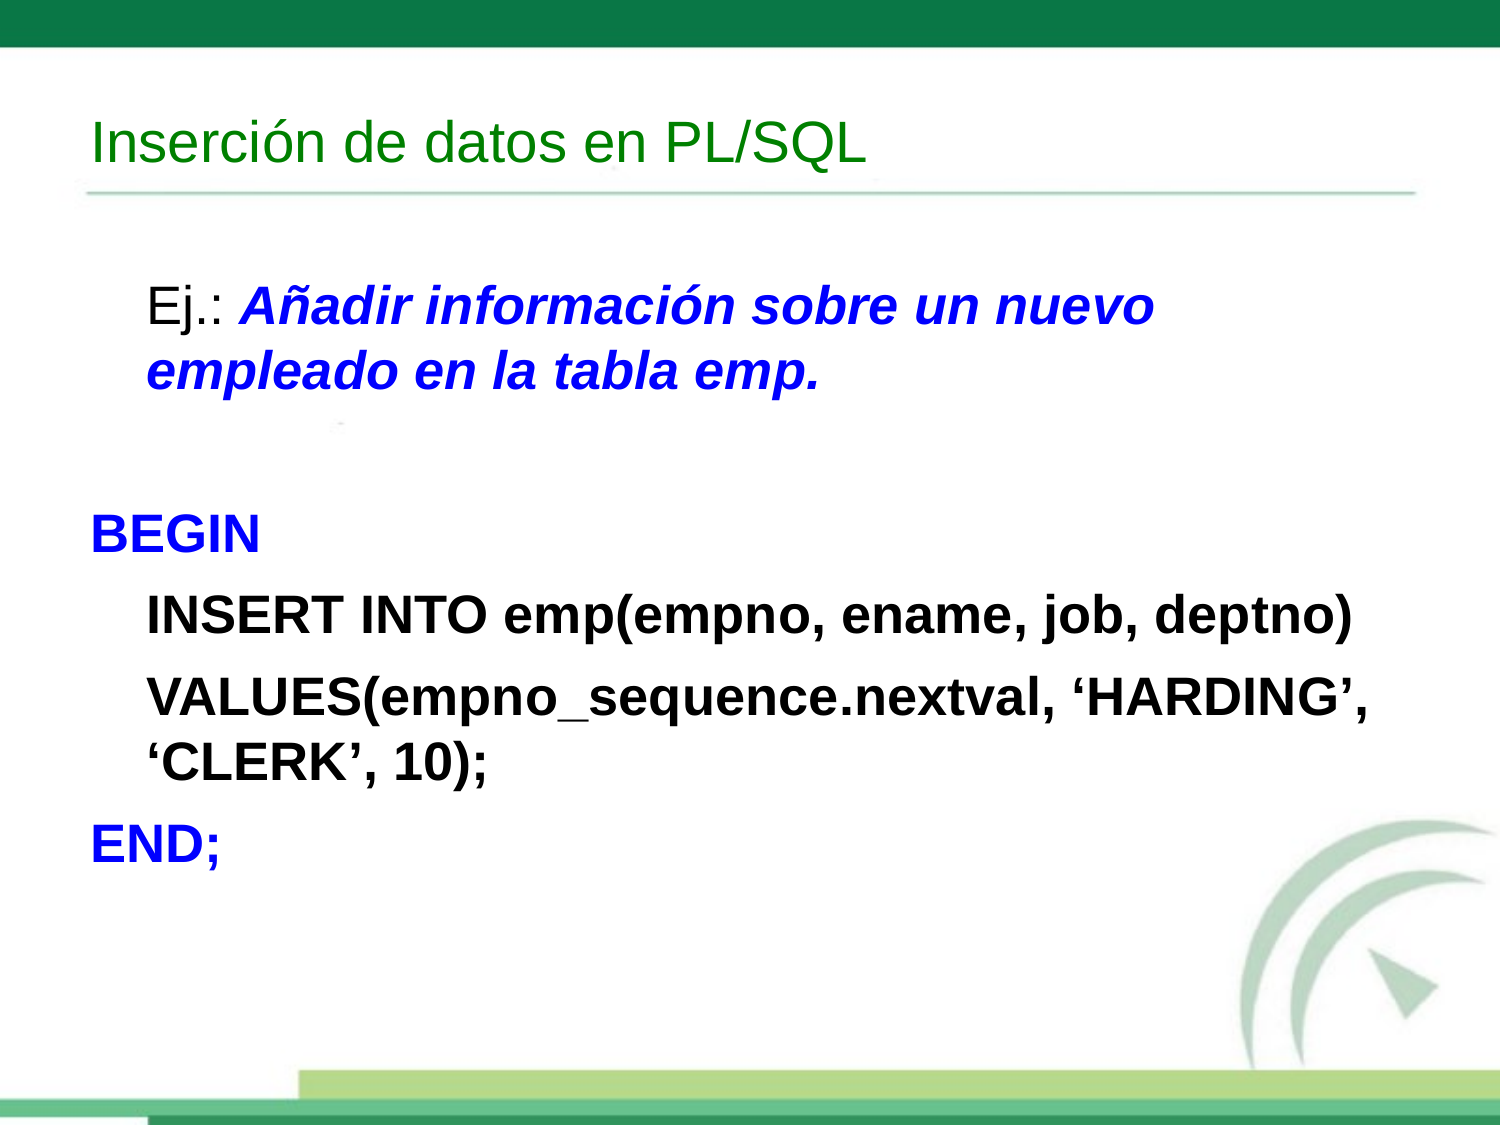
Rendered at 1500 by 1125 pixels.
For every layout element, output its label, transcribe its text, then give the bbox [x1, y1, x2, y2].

picture [0, 0, 1500, 1125]
list Ej.: Añadir información sobre un nuevo empleado en la tabla emp. BEGIN INSERT INTO emp(empno, ename, job, deptno) VALUES(empno_sequence.nextval, ‘HARDING’, ‘CLERK’, 10); END; [75, 262, 1426, 1006]
title Inserción de datos en PL/SQL [75, 45, 1426, 233]
